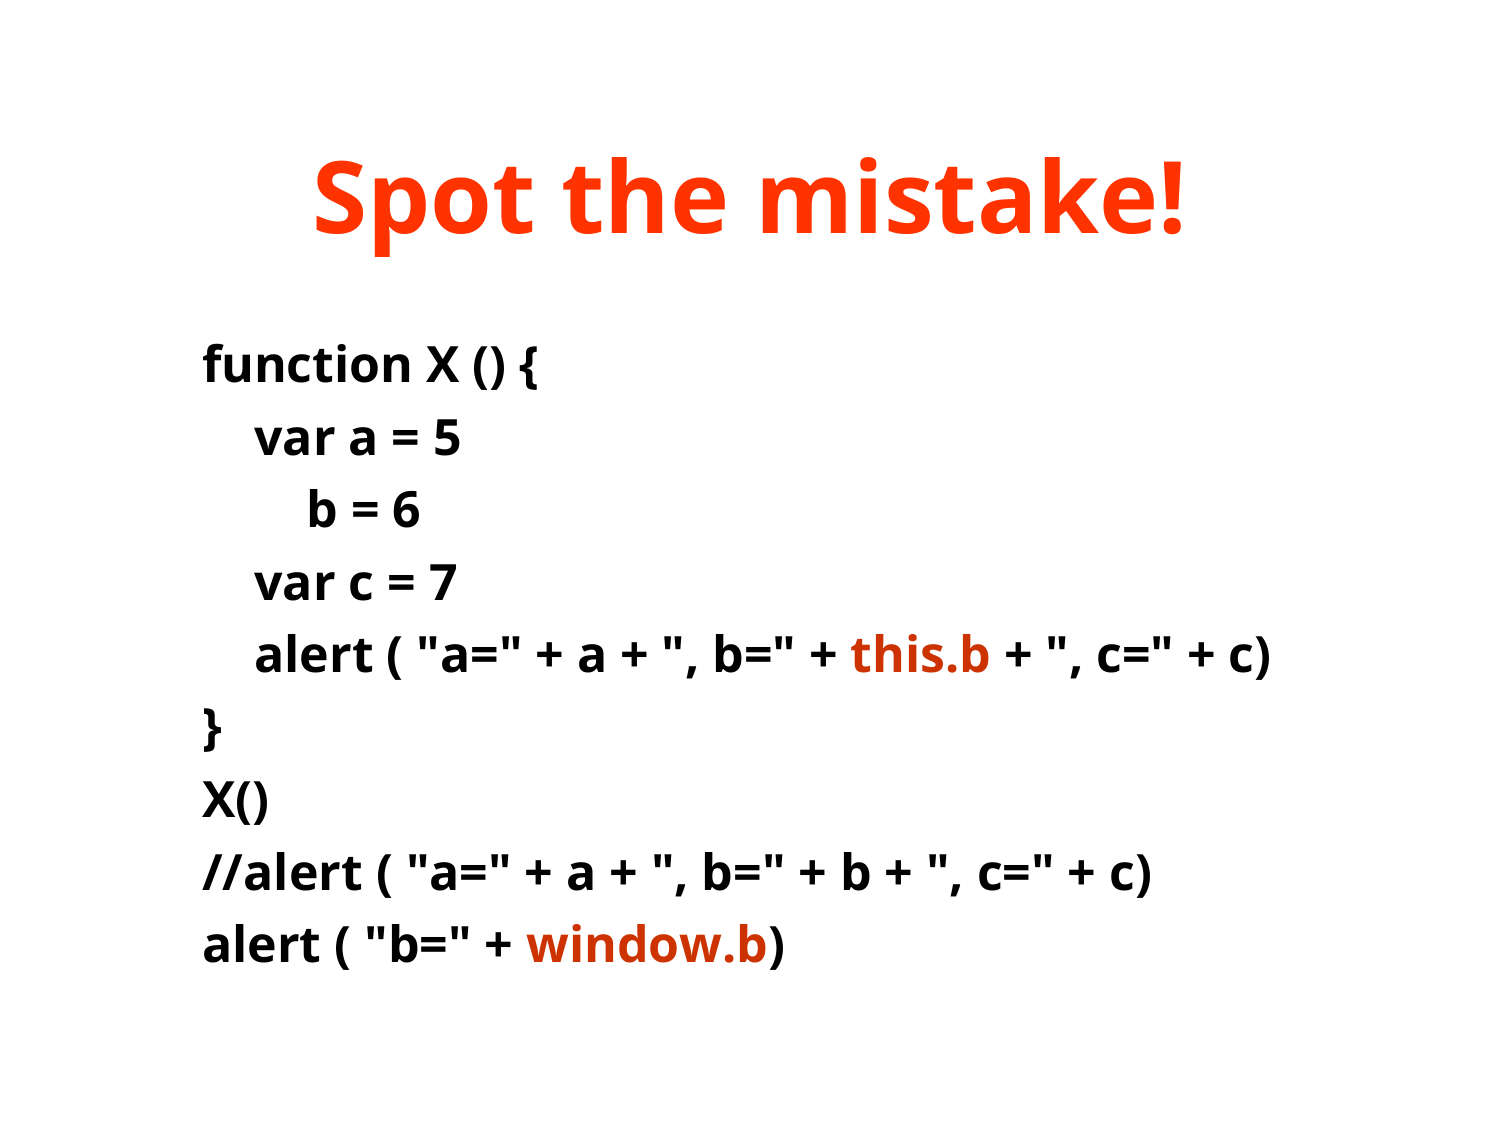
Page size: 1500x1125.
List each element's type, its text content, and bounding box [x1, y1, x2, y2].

title Spot the mistake! [112, 99, 1388, 288]
list function X () { var a = 5 b = 6 var c = 7 alert ( "a=" + a + ", b=" + this.b + ", c=" + c) } X() //alert ( "a=" + a + ", b=" + b + ", c=" + c) alert ( "b=" + window.b) [112, 324, 1388, 1001]
